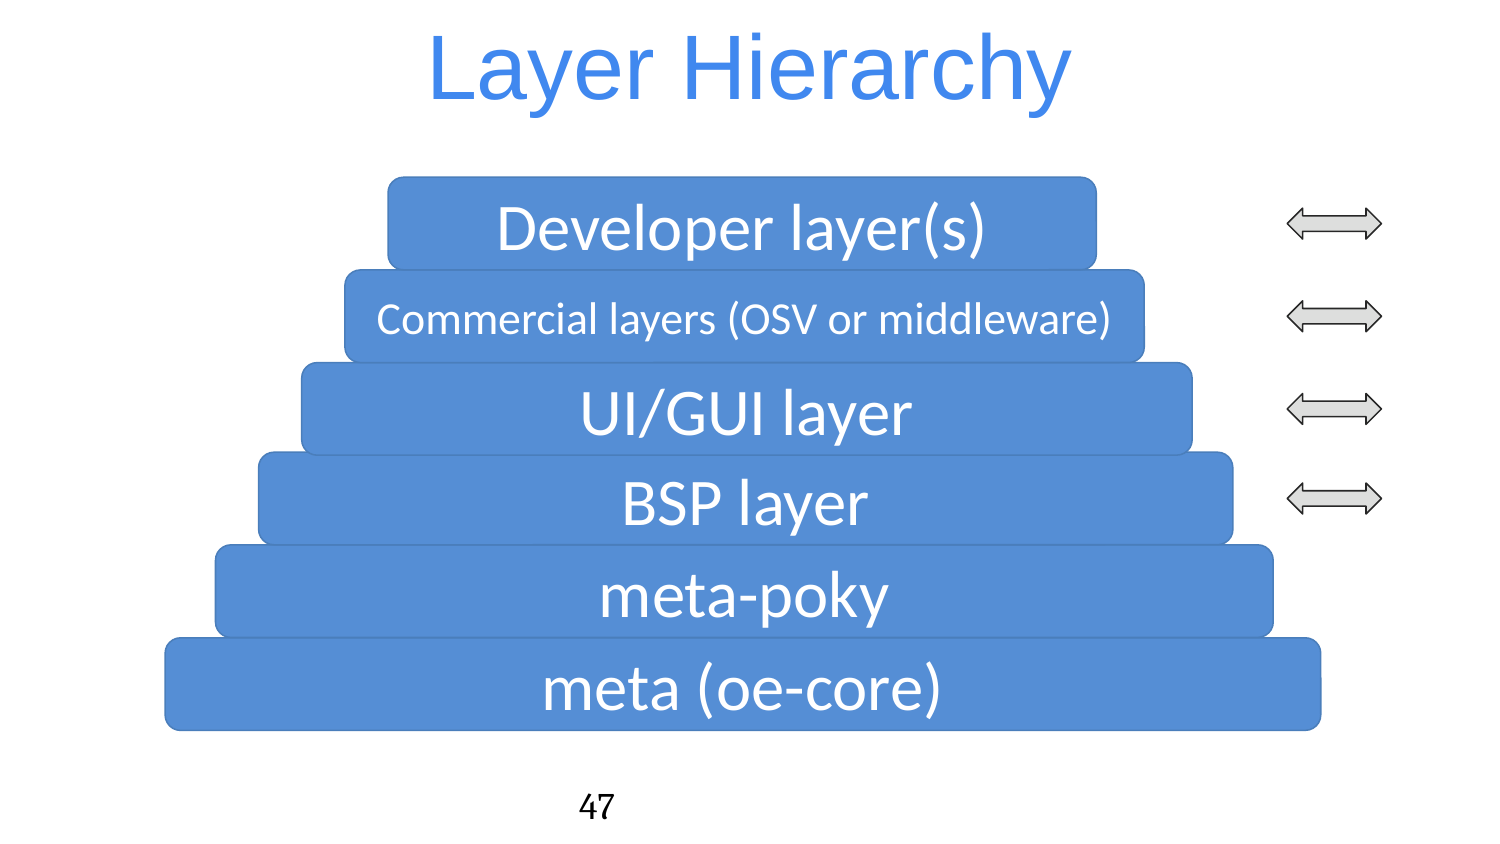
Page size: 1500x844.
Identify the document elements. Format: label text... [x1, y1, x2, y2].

text_box UI/GUI layer [301, 362, 1193, 456]
text_box meta-poky [215, 544, 1274, 638]
text_box Commercial layers (OSV or middleware) [344, 269, 1145, 363]
text_box Developer layer(s) [388, 177, 1097, 270]
text_box <number> [475, 782, 631, 827]
text_box [1287, 393, 1382, 425]
text_box Layer Hierarchy [75, 10, 1425, 115]
text_box meta (oe-core) [165, 637, 1321, 731]
text_box BSP layer [258, 452, 1233, 545]
text_box [1287, 483, 1382, 514]
text_box [1287, 300, 1382, 332]
text_box [1287, 208, 1382, 240]
